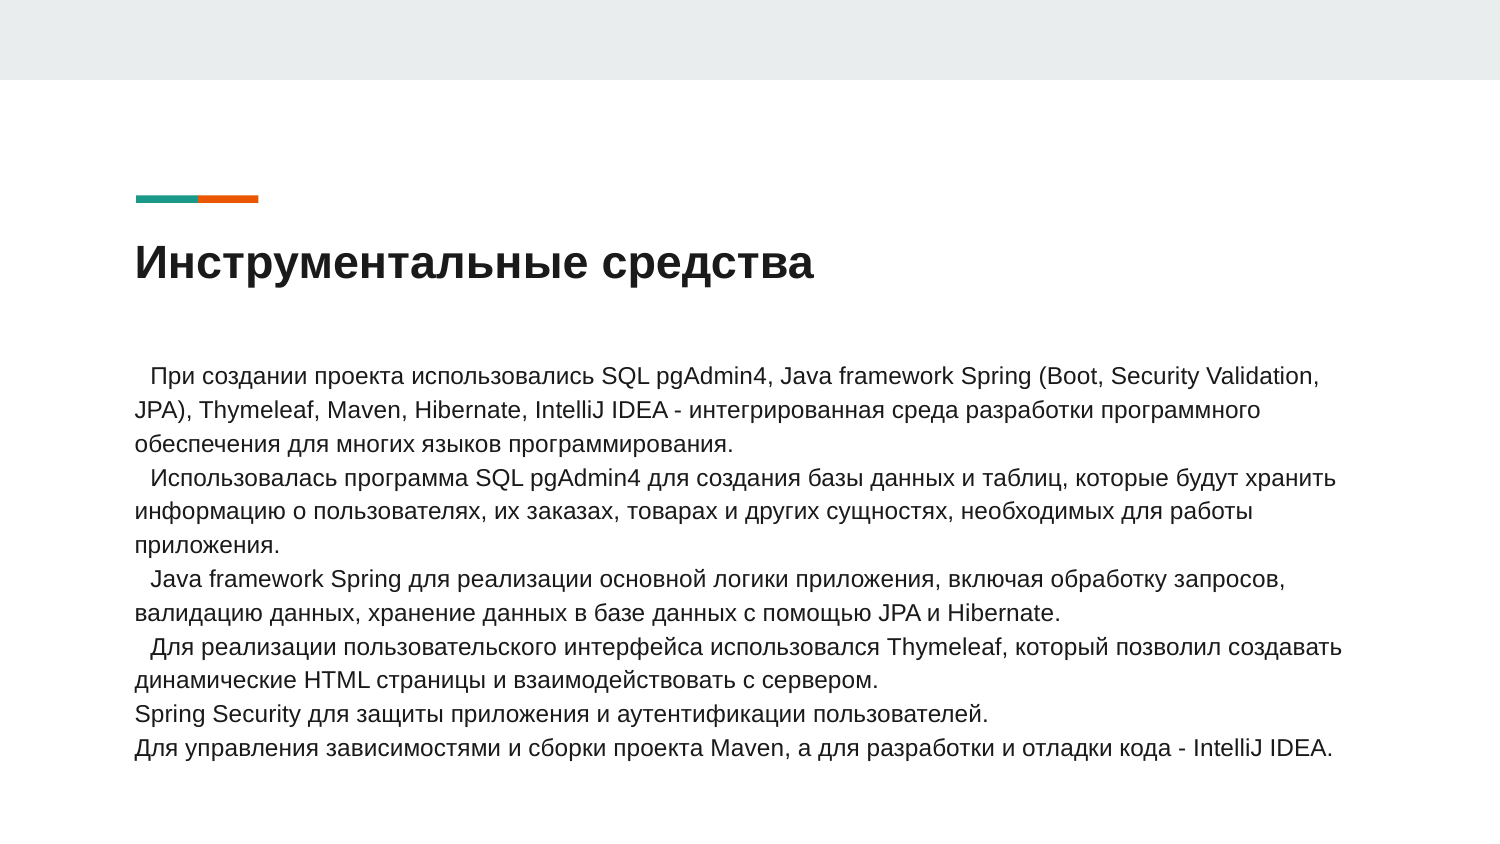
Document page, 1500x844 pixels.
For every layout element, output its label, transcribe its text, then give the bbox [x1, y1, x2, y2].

list При создании проекта использовались SQL pgAdmin4, Java framework Spring (Boot, Security Validation, JPA), Thymeleaf, Maven, Hibernate, IntelliJ IDEA - интегрированная среда разработки программного обеспечения для многих языков программирования. Использовалась программа SQL pgAdmin4 для создания базы данных и таблиц, которые будут хранить информацию о пользователях, их заказах, товарах и других сущностях, необходимых для работы приложения. Java framework Spring для реализации основной логики приложения, включая обработку запросов, валидацию данных, хранение данных в базе данных с помощью JPA и Hibernate. Для реализации пользовательского интерфейса использовался Thymeleaf, который позволил создавать динамические HTML страницы и взаимодействовать с сервером. Spring Security для защиты приложения и аутентификации пользователей. Для управления зависимостями и сборки проекта Maven, а для разработки и отладки кода - IntelliJ IDEA. [119, 341, 1381, 828]
title Инструментальные средства [119, 216, 1381, 305]
